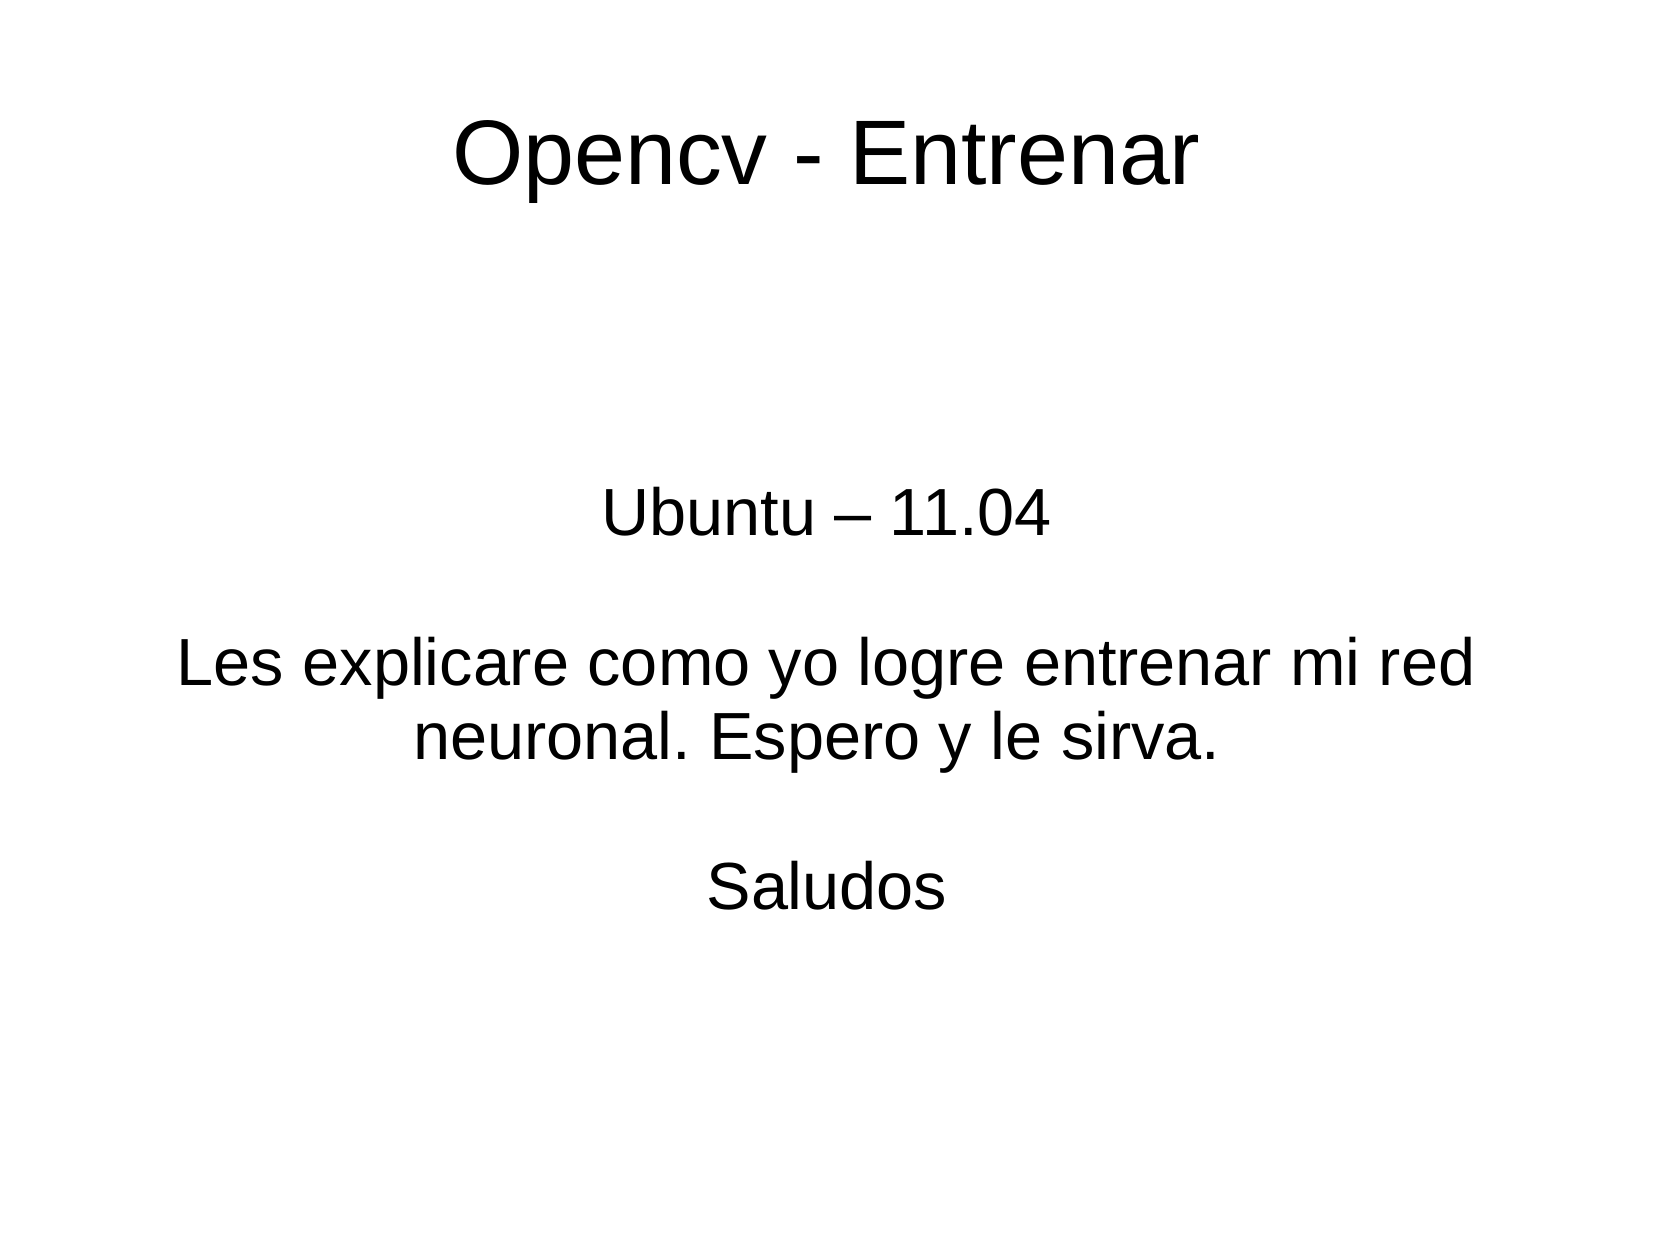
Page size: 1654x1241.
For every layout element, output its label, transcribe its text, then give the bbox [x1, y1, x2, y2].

subtitle Ubuntu – 11.04 Les explicare como yo logre entrenar mi red neuronal. Espero y le sirva. Saludos [82, 290, 1571, 1109]
title Opencv - Entrenar [82, 49, 1571, 257]
